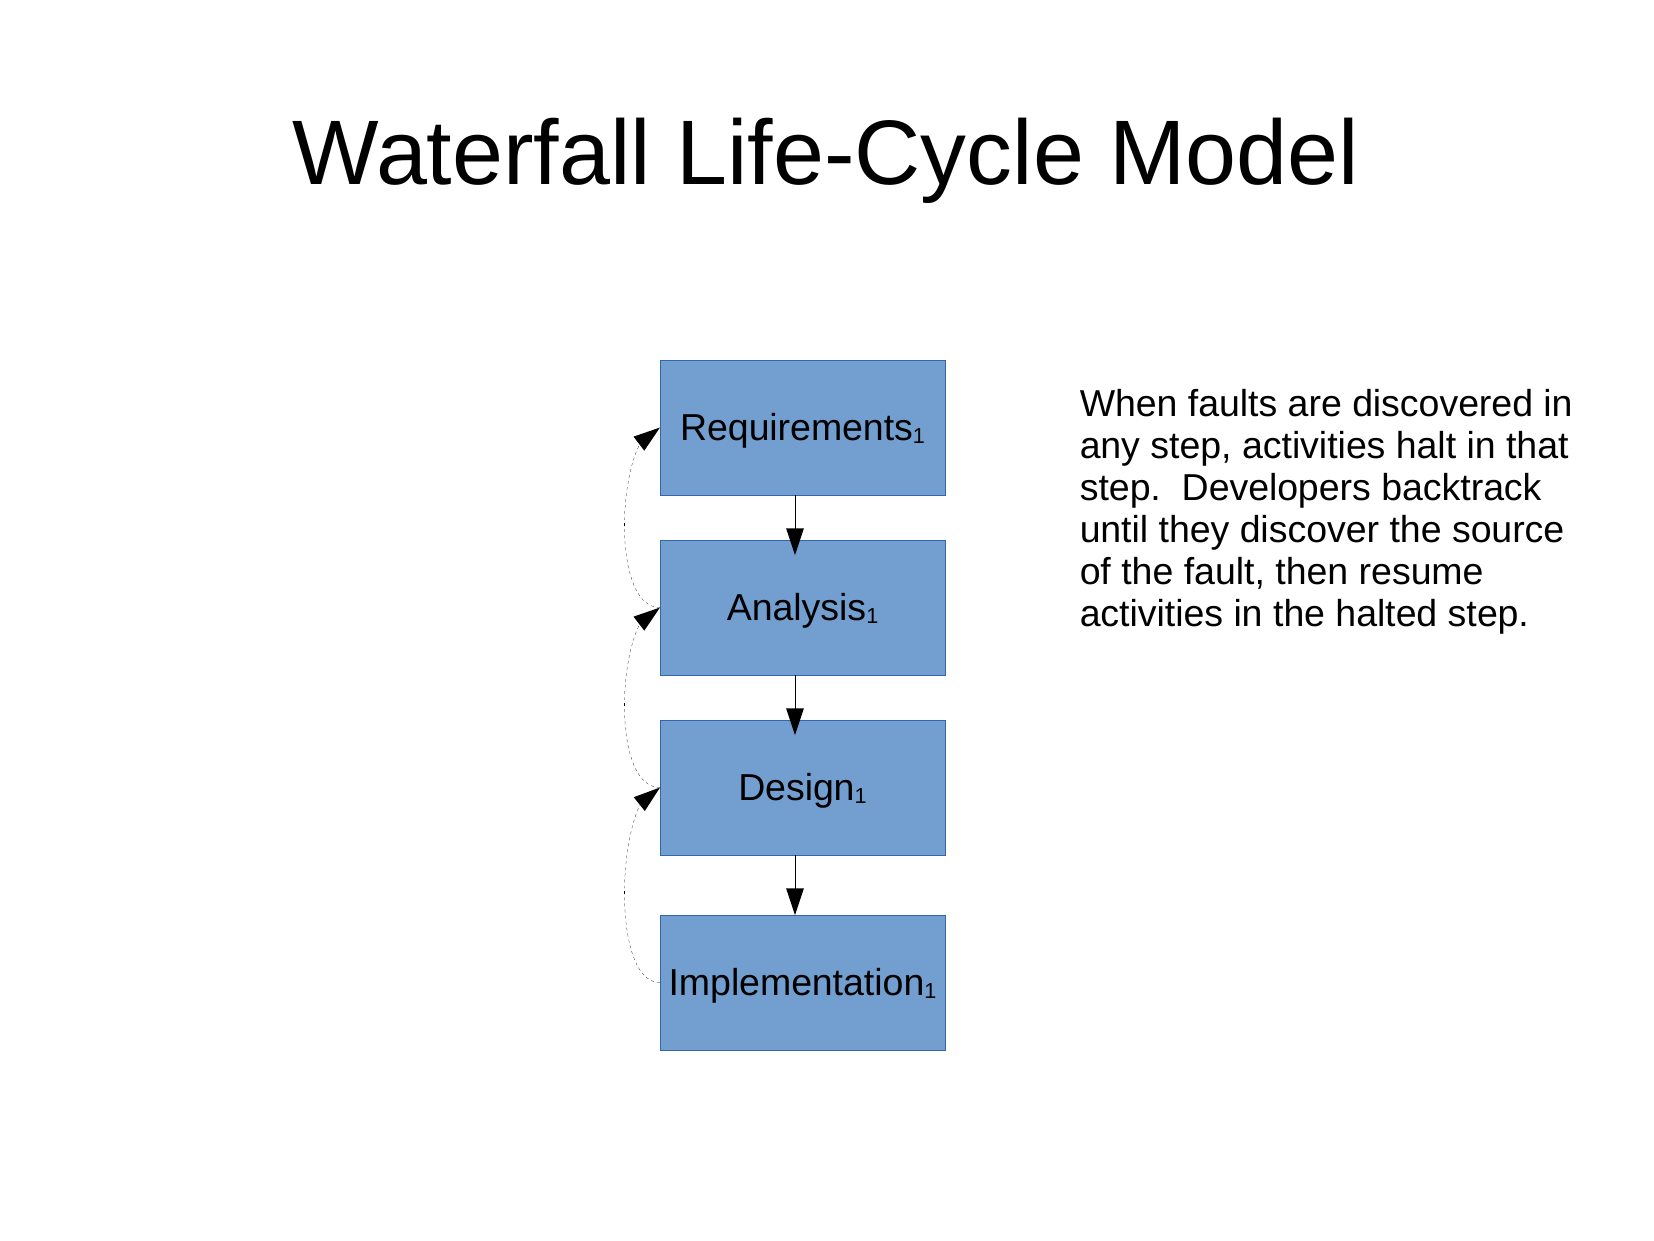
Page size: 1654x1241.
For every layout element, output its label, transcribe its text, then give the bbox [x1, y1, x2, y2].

text_box Implementation1 [660, 915, 946, 1051]
text_box Design1 [660, 720, 946, 856]
text_box Requirements1 [660, 360, 946, 496]
text_box When faults are discovered in any step, activities halt in that step. Developers backtrack until they discover the source of the fault, then resume activities in the halted step. [1065, 375, 1606, 643]
text_box Analysis1 [660, 540, 946, 676]
title Waterfall Life-Cycle Model [82, 49, 1571, 257]
